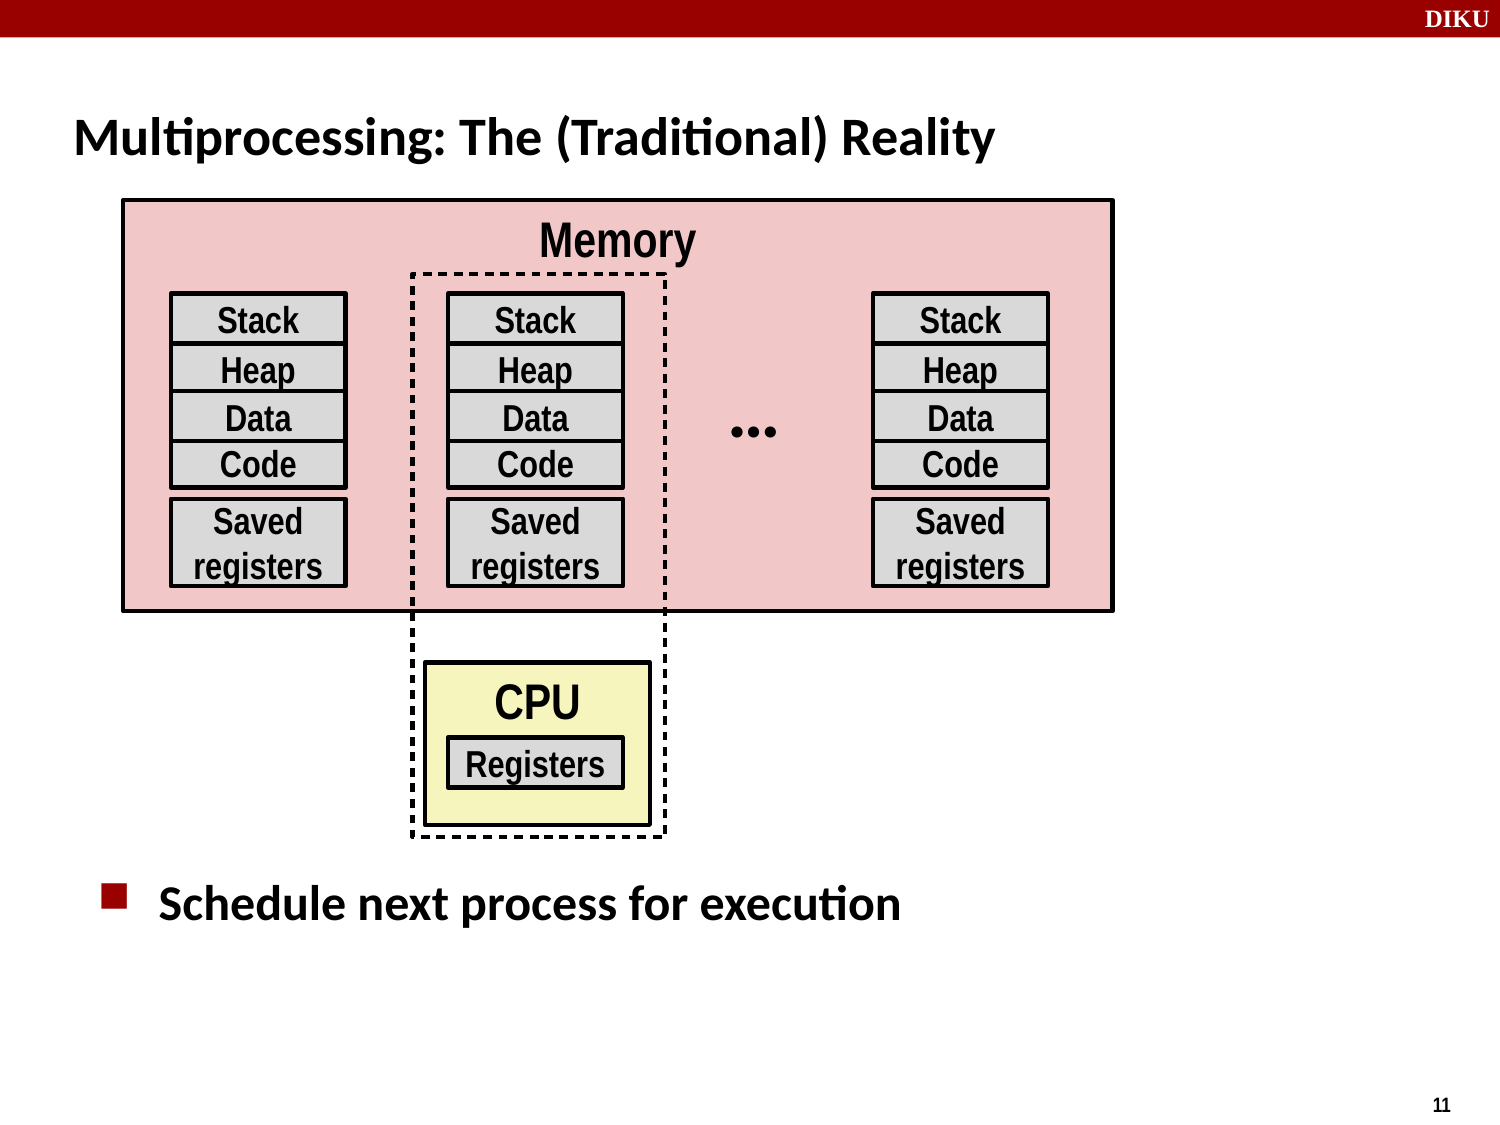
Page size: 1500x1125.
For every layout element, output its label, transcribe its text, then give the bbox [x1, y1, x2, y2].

text_box … [712, 355, 796, 460]
text_box CPU [424, 662, 650, 825]
text_box Heap [560, 366, 567, 380]
text_box Heap [170, 343, 346, 390]
text_box Saved registers [170, 498, 346, 587]
text_box Data [170, 390, 346, 441]
text_box Heap [447, 343, 623, 390]
text_box Data [447, 390, 623, 441]
text_box Stack [447, 293, 623, 343]
text_box Heap [872, 343, 1048, 390]
text_box Memory [123, 199, 1113, 612]
text_box Heap [985, 366, 992, 380]
text_box Stack [872, 293, 1048, 343]
text_box Stack [170, 293, 346, 343]
text_box Data [872, 390, 1048, 441]
text_box Saved registers [447, 498, 623, 587]
text_box Saved registers [872, 498, 1048, 587]
text_box Code [872, 441, 1048, 488]
list Schedule next process for execution [87, 862, 1488, 950]
text_box Registers [447, 737, 623, 788]
text_box Code [170, 441, 346, 488]
title Multiprocessing: The (Traditional) Reality [58, 71, 1450, 197]
text_box Code [447, 441, 623, 488]
text_box Heap [282, 366, 289, 380]
